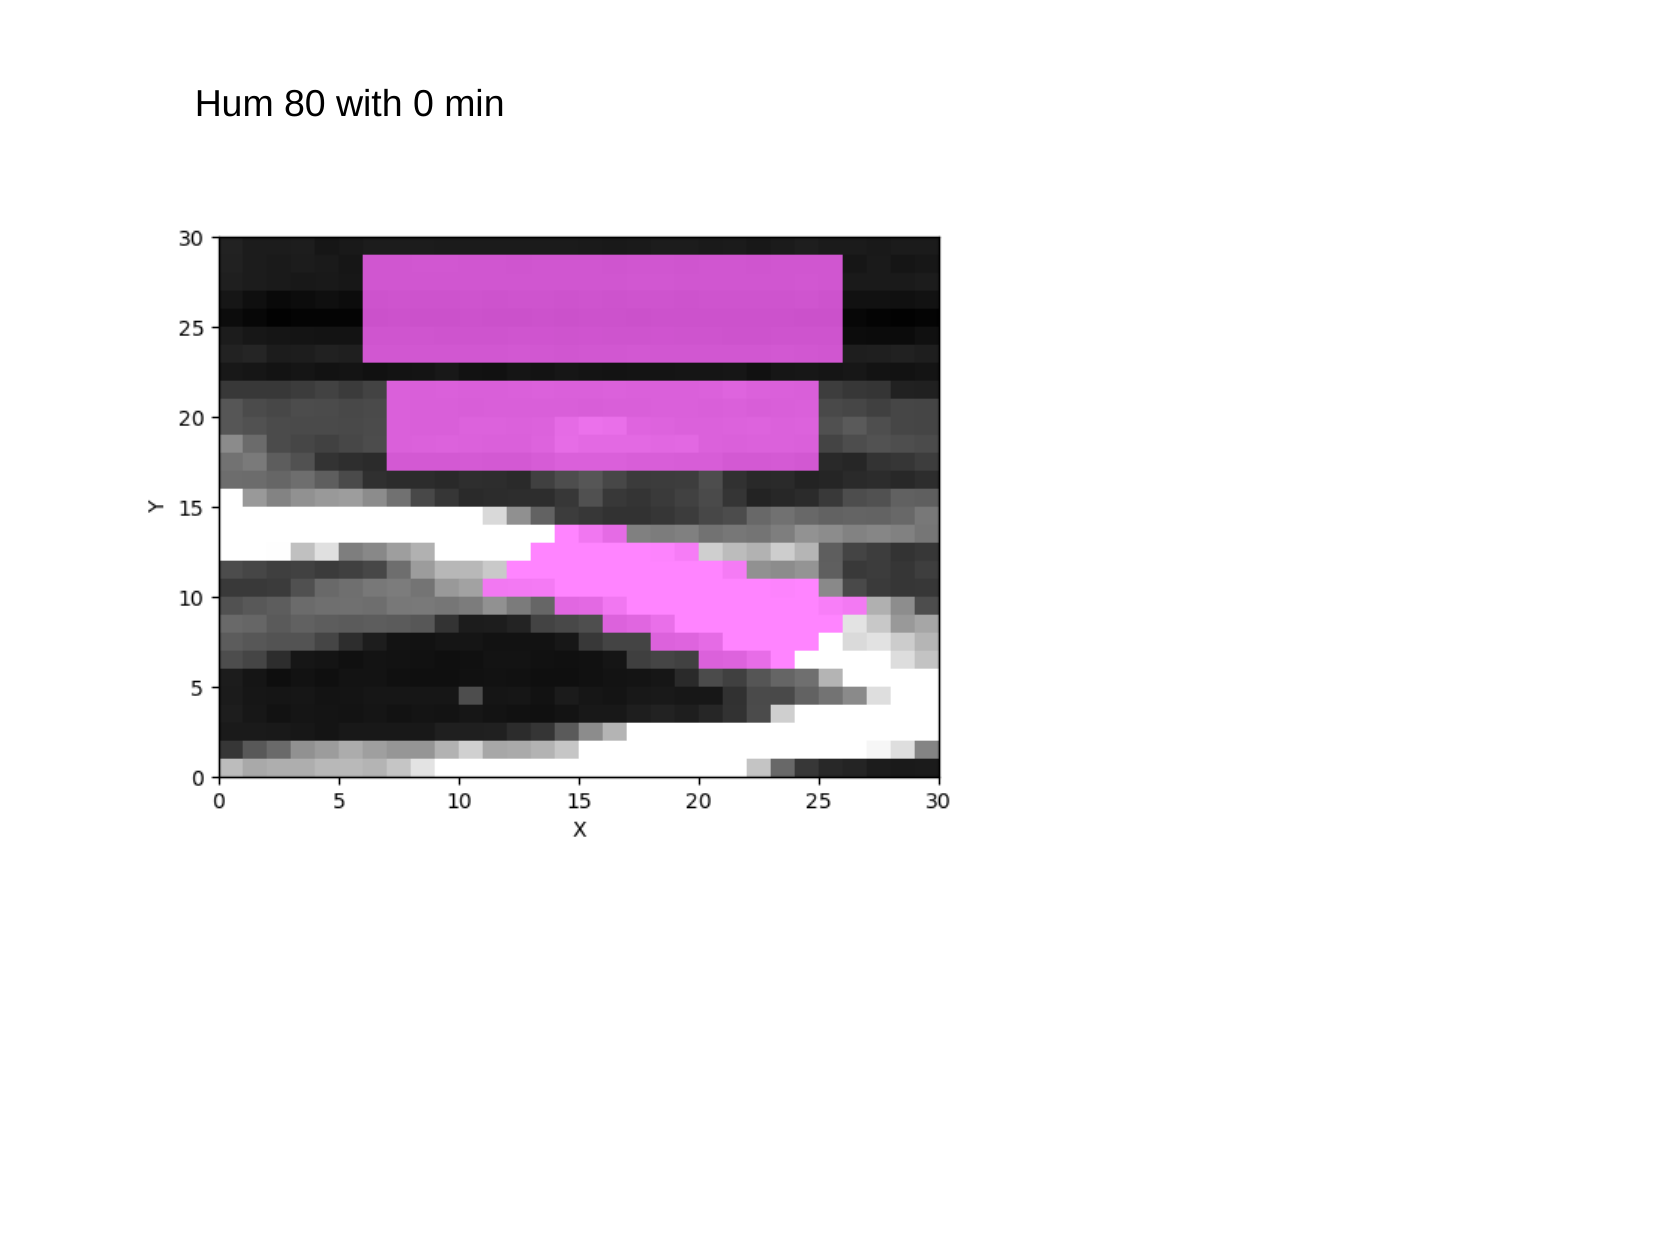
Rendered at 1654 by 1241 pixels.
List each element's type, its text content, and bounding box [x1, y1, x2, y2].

picture [75, 165, 1035, 886]
text_box Hum 80 with 0 min [180, 75, 520, 132]
